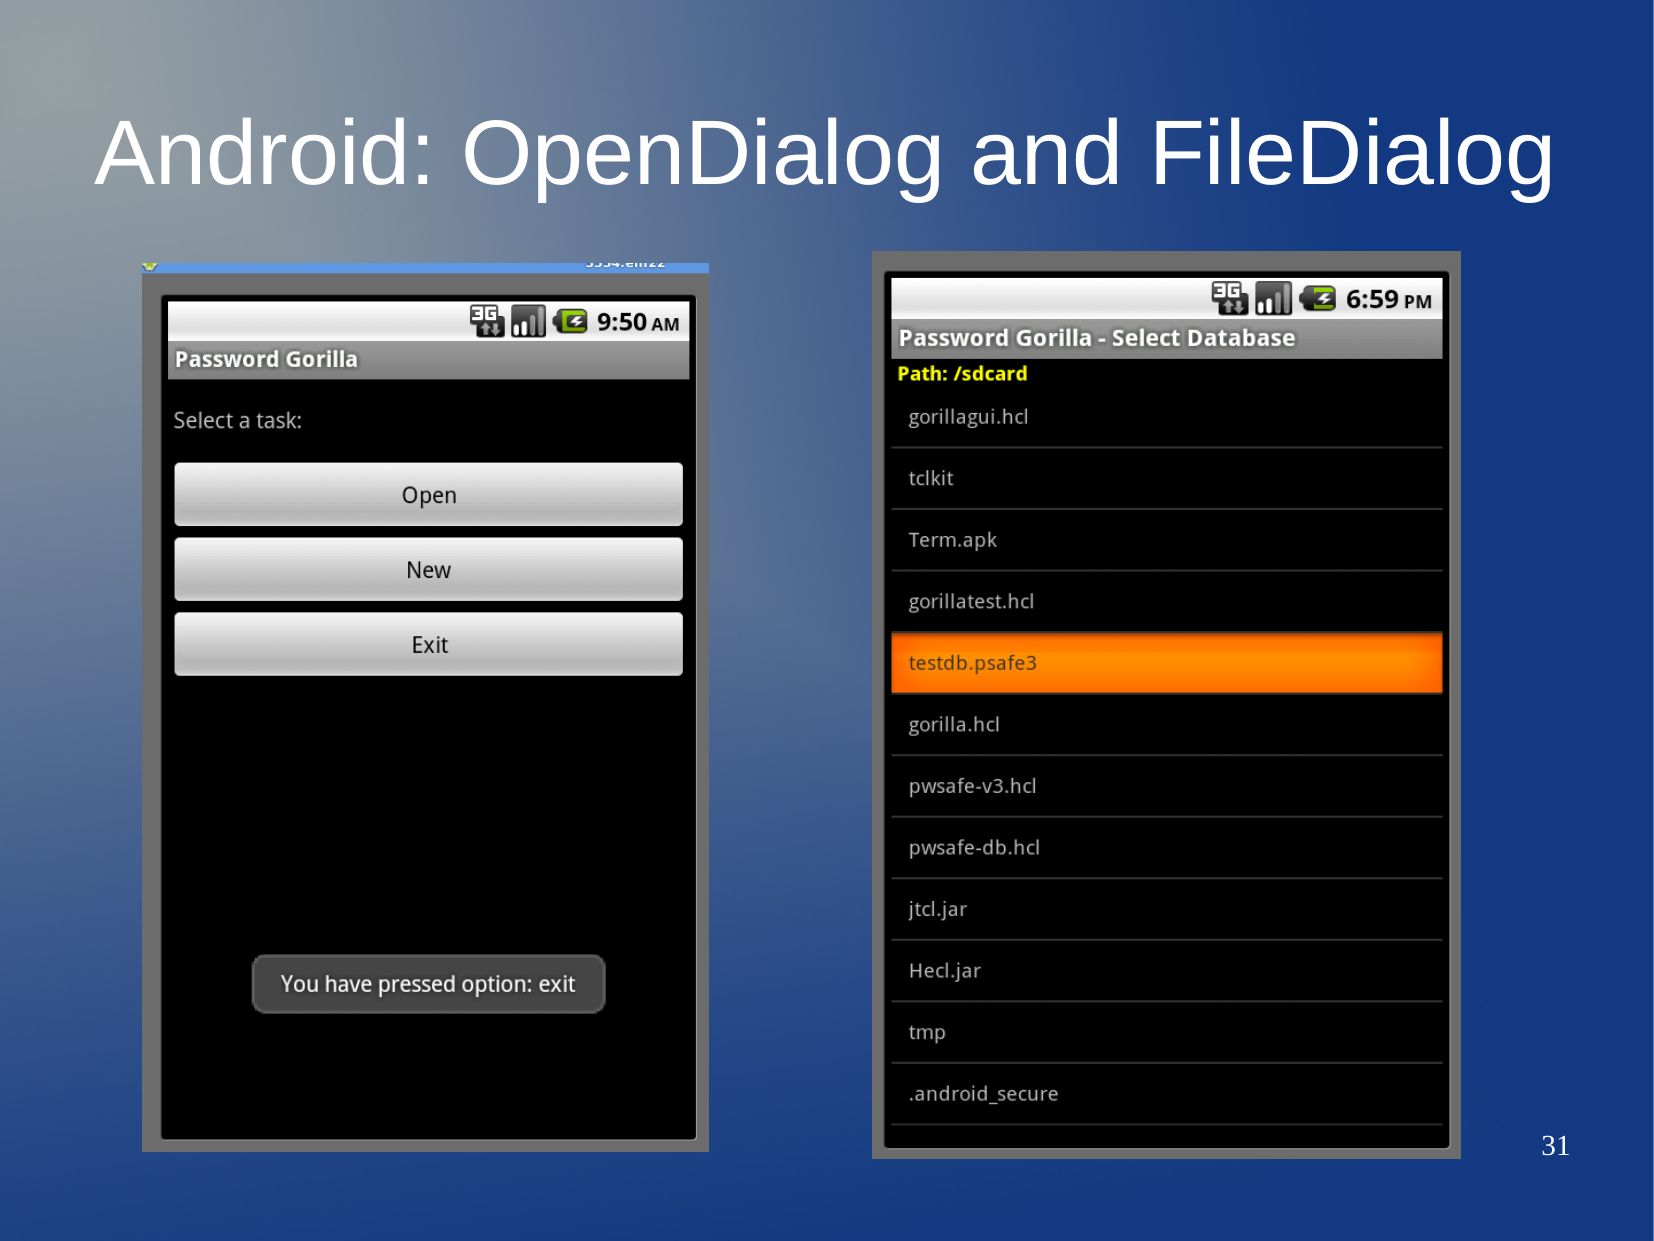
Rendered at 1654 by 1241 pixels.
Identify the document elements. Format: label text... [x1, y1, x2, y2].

title Android: OpenDialog and FileDialog [82, 49, 1571, 257]
picture [0, 0, 1654, 1241]
